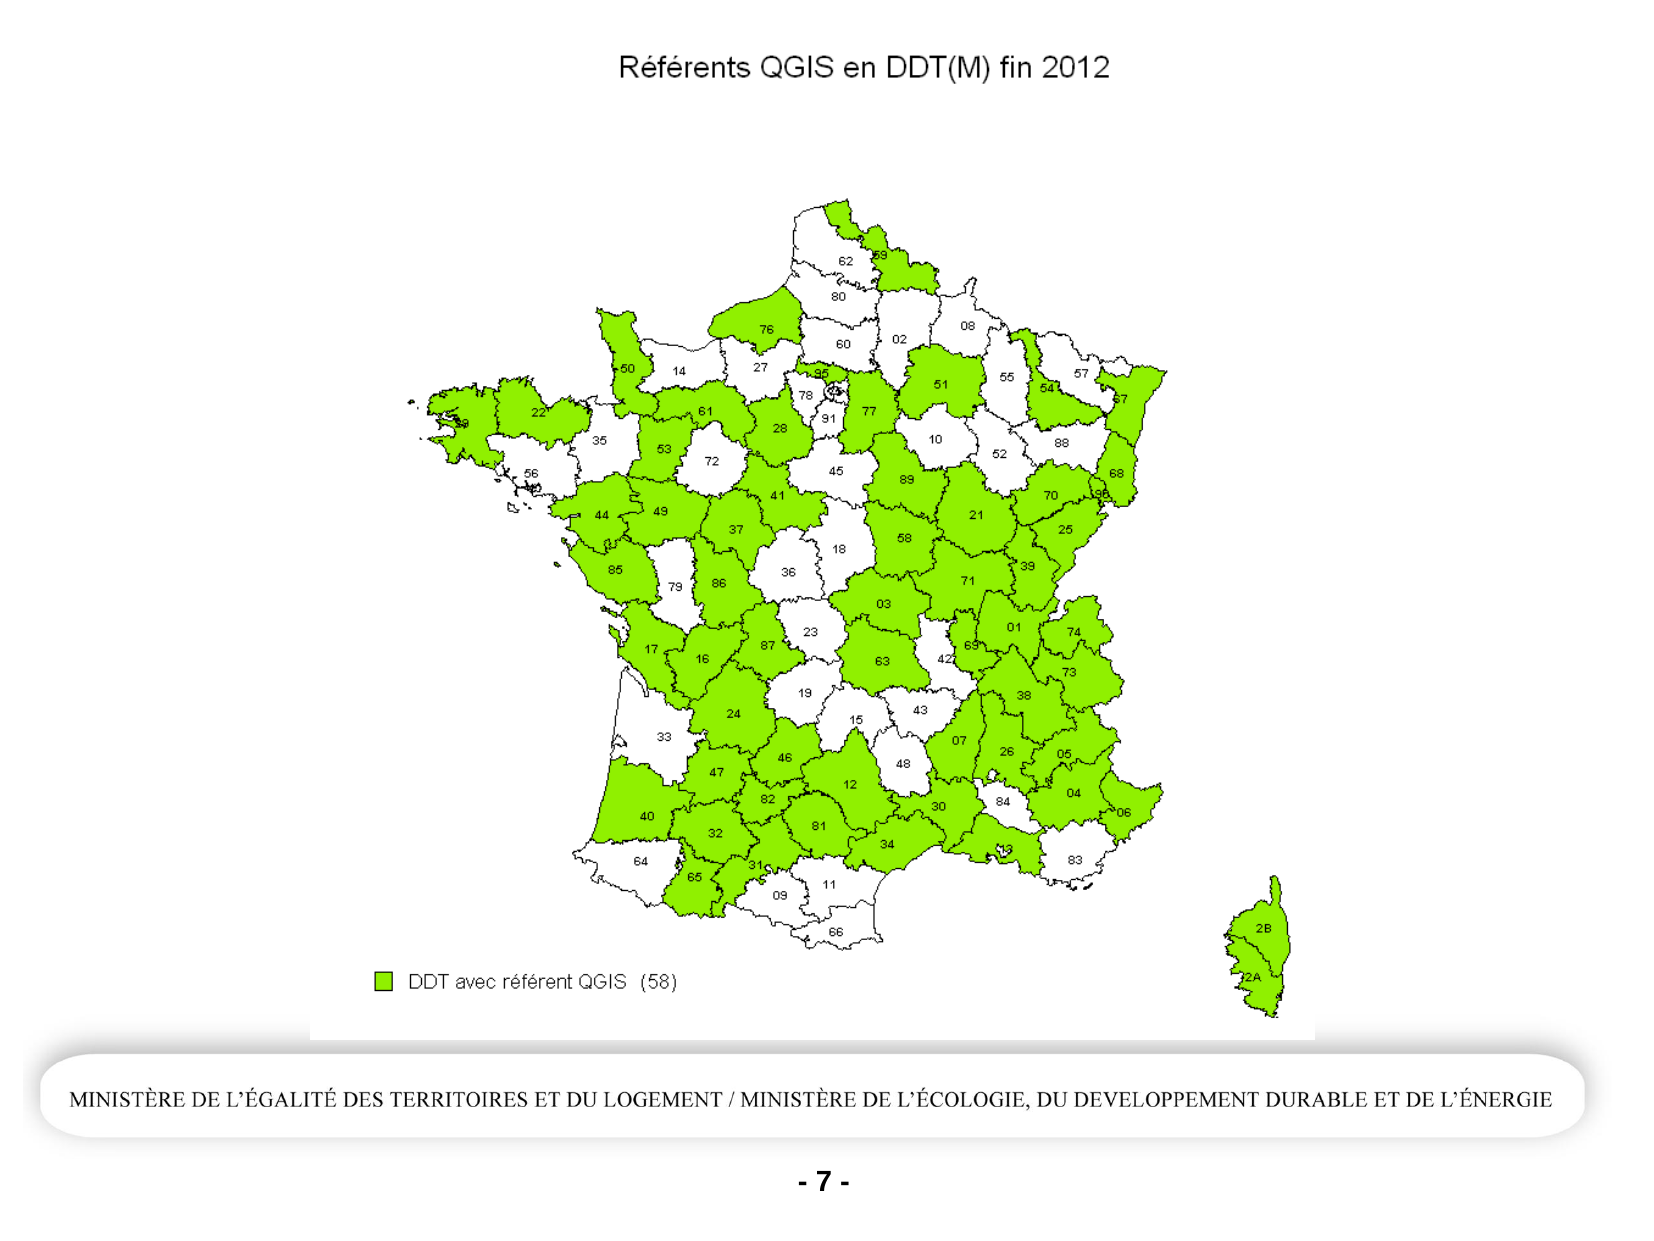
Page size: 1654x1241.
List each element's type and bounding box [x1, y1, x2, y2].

picture [23, 35, 1612, 1159]
